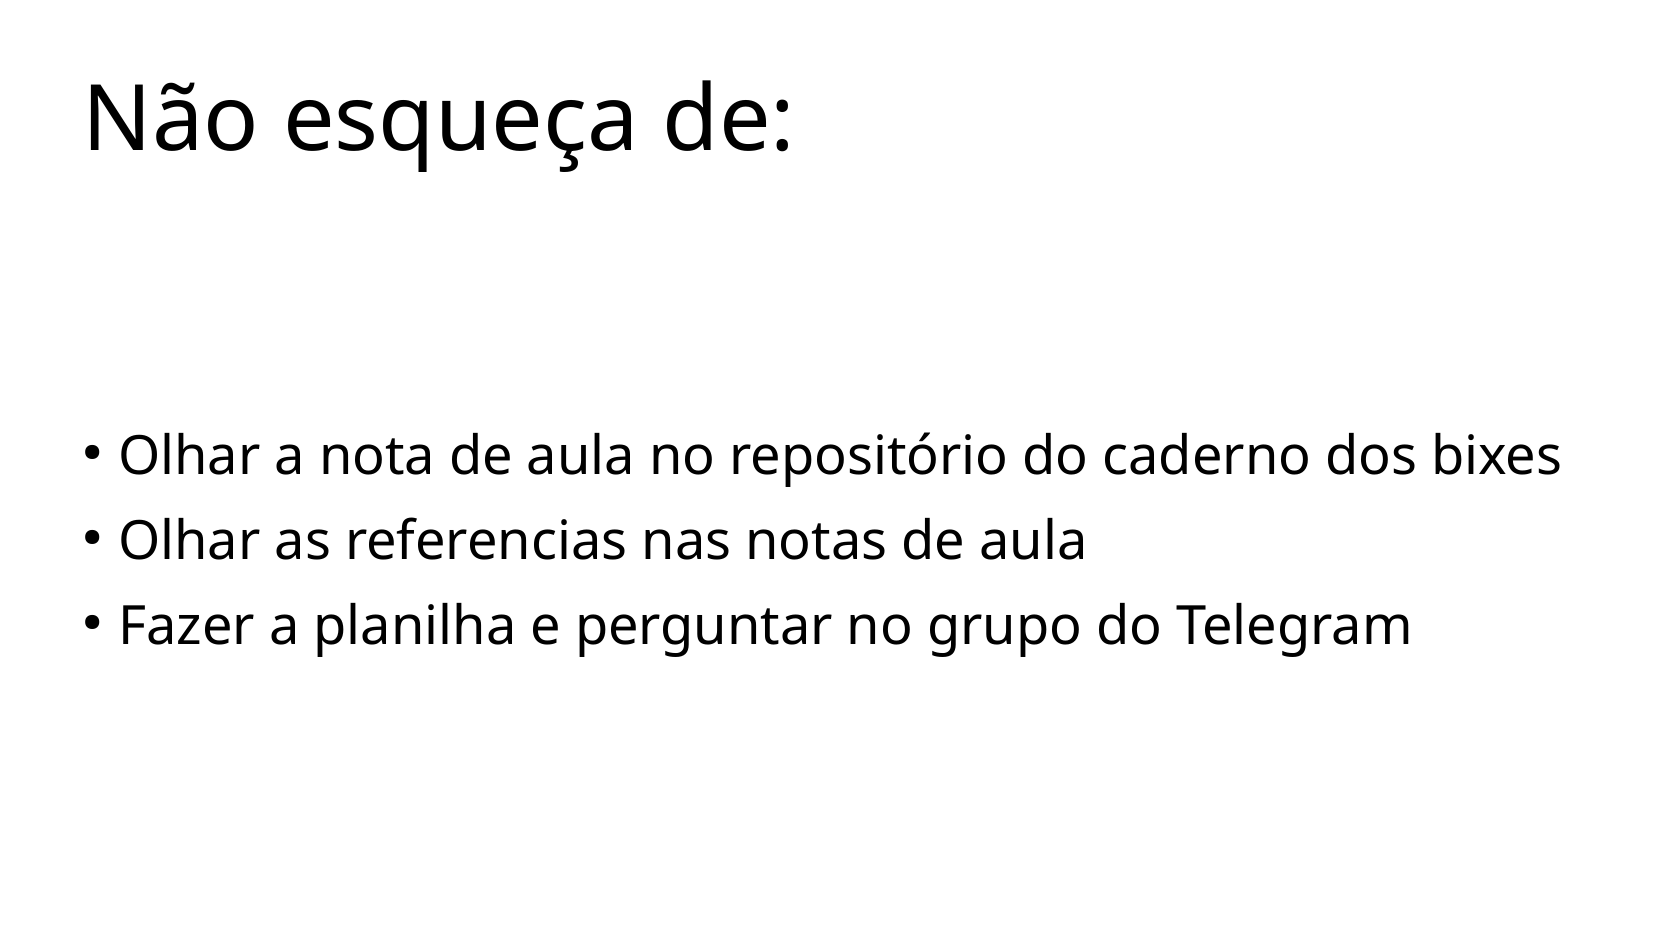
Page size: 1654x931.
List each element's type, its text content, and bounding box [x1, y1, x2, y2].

subtitle Olhar a nota de aula no repositório do caderno dos bixes Olhar as referencias nas notas de aula Fazer a planilha e perguntar no grupo do Telegram [82, 263, 1571, 803]
title Não esqueça de: [82, 37, 1571, 193]
